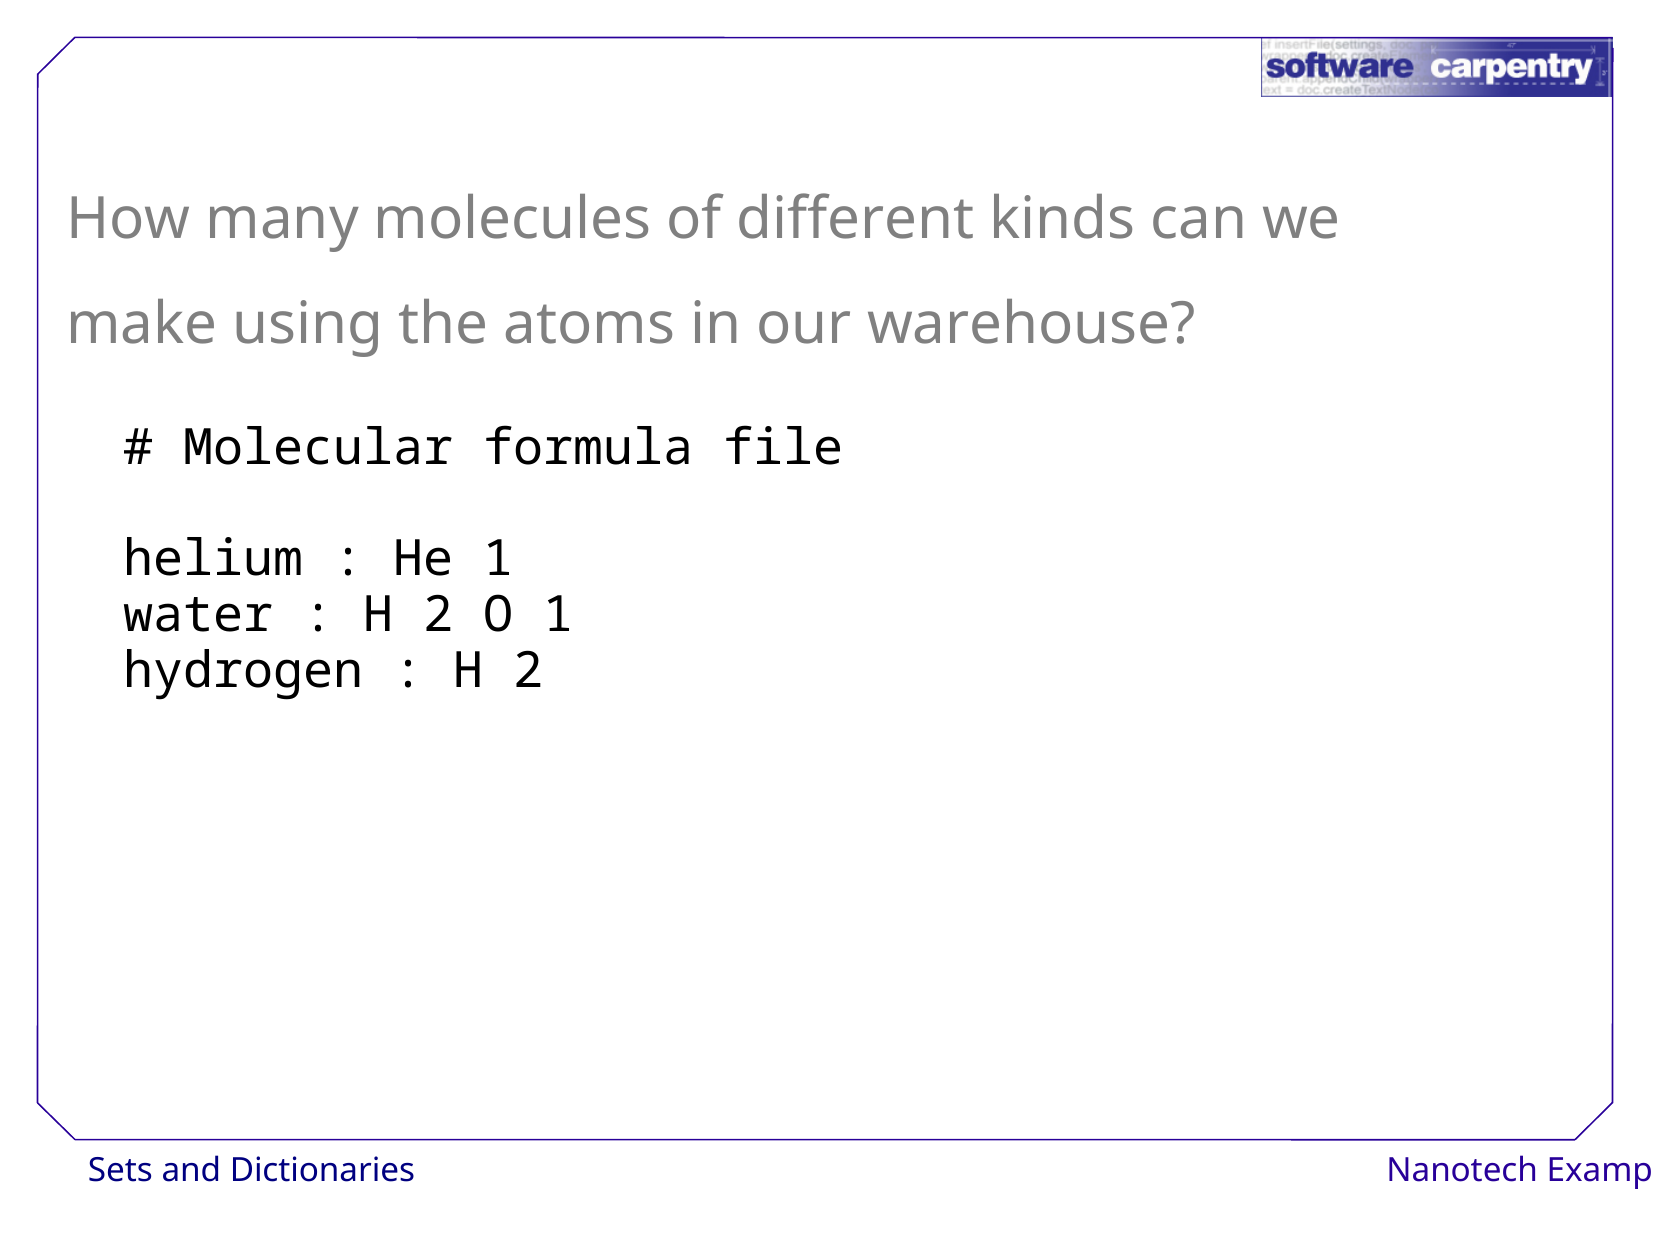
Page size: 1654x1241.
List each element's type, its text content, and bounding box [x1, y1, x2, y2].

text_box How many molecules of different kinds can we make using the atoms in our warehouse? [51, 137, 1507, 364]
text_box # Molecular formula file helium : He 1 water : H 2 O 1 hydrogen : H 2 [108, 412, 818, 744]
picture [1261, 39, 1613, 97]
